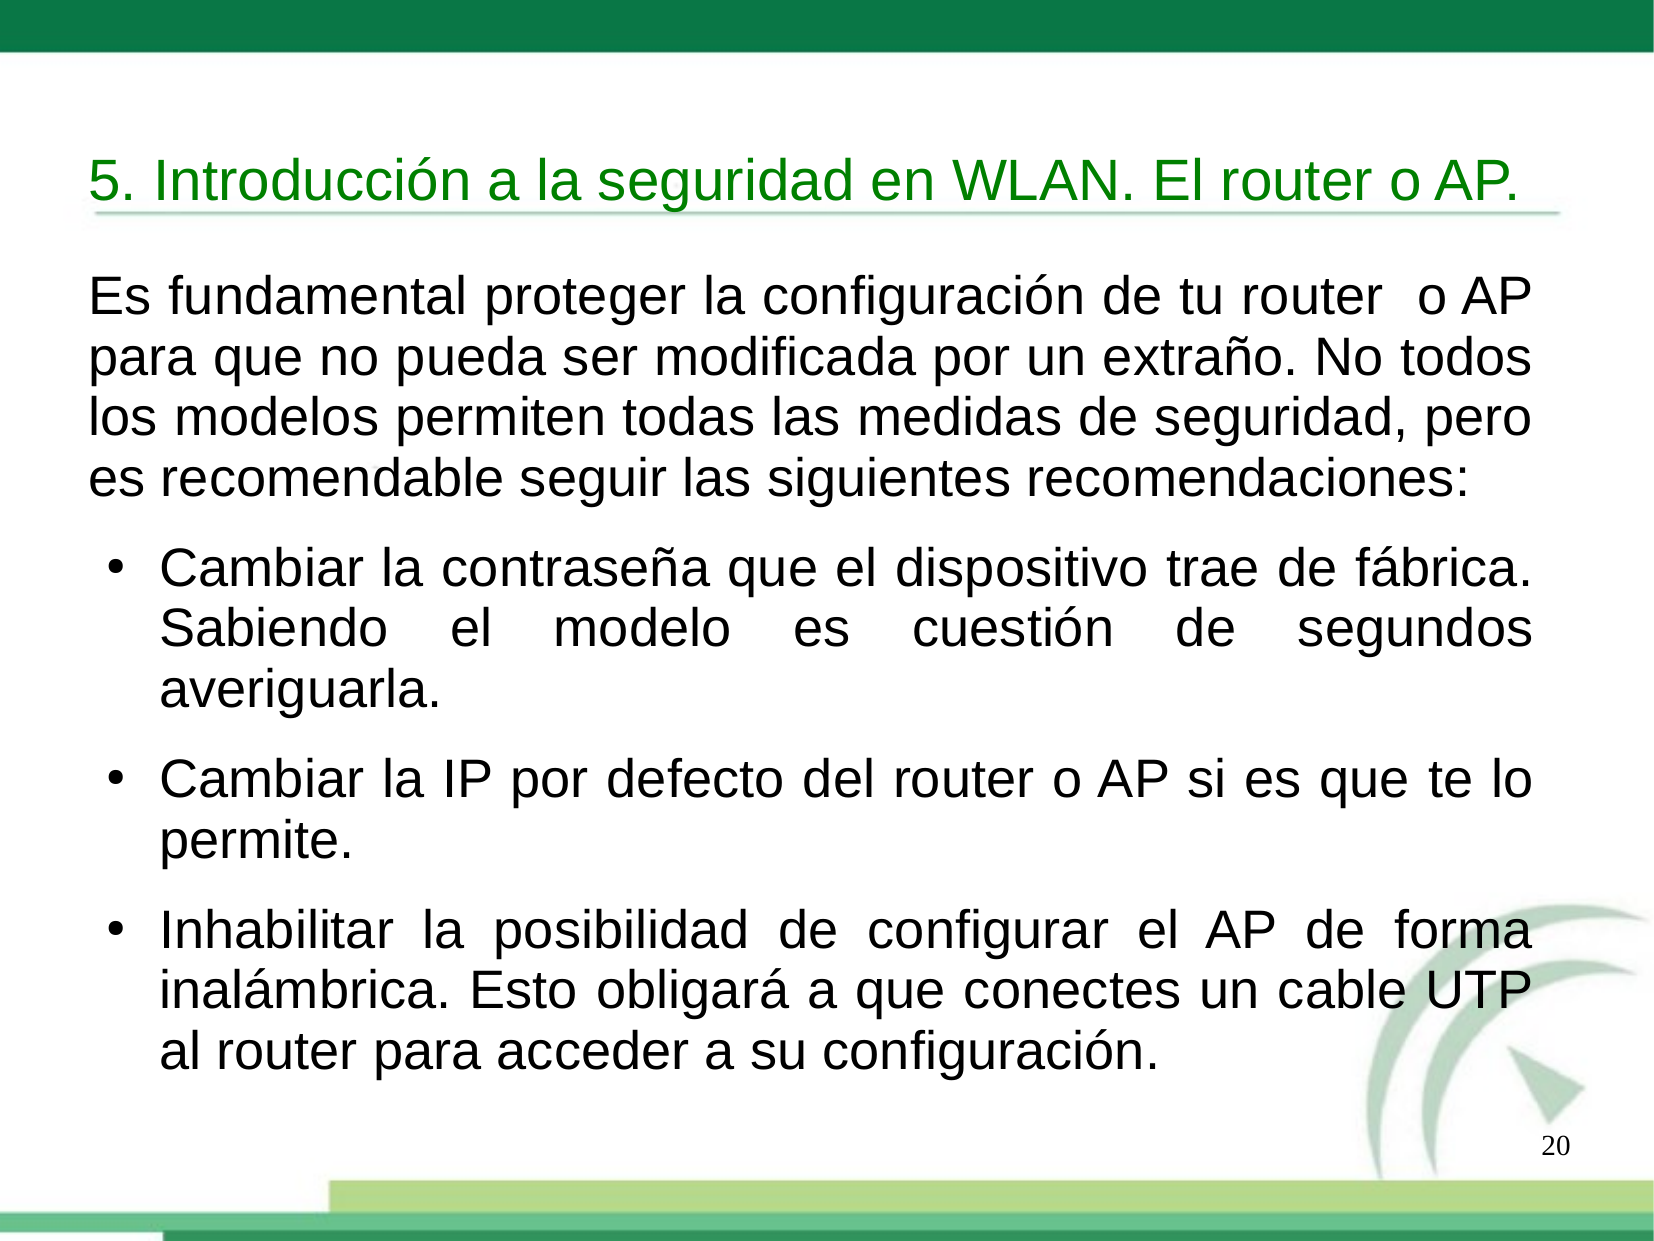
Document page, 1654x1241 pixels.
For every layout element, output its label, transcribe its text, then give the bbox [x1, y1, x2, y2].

list Es fundamental proteger la configuración de tu router o AP para que no pueda ser modificada por un extraño. No todos los modelos permiten todas las medidas de seguridad, pero es recomendable seguir las siguientes recomendaciones: Cambiar la contraseña que el dispositivo trae de fábrica. Sabiendo el modelo es cuestión de segundos averiguarla. Cambiar la IP por defecto del router o AP si es que te lo permite. Inhabilitar la posibilidad de configurar el AP de forma inalámbrica. Esto obligará a que conectes un cable UTP al router para acceder a su configuración. [88, 265, 1536, 1106]
picture [0, 0, 1654, 1241]
text_box 5. Introducción a la seguridad en WLAN. El router o AP. [88, 147, 1565, 223]
